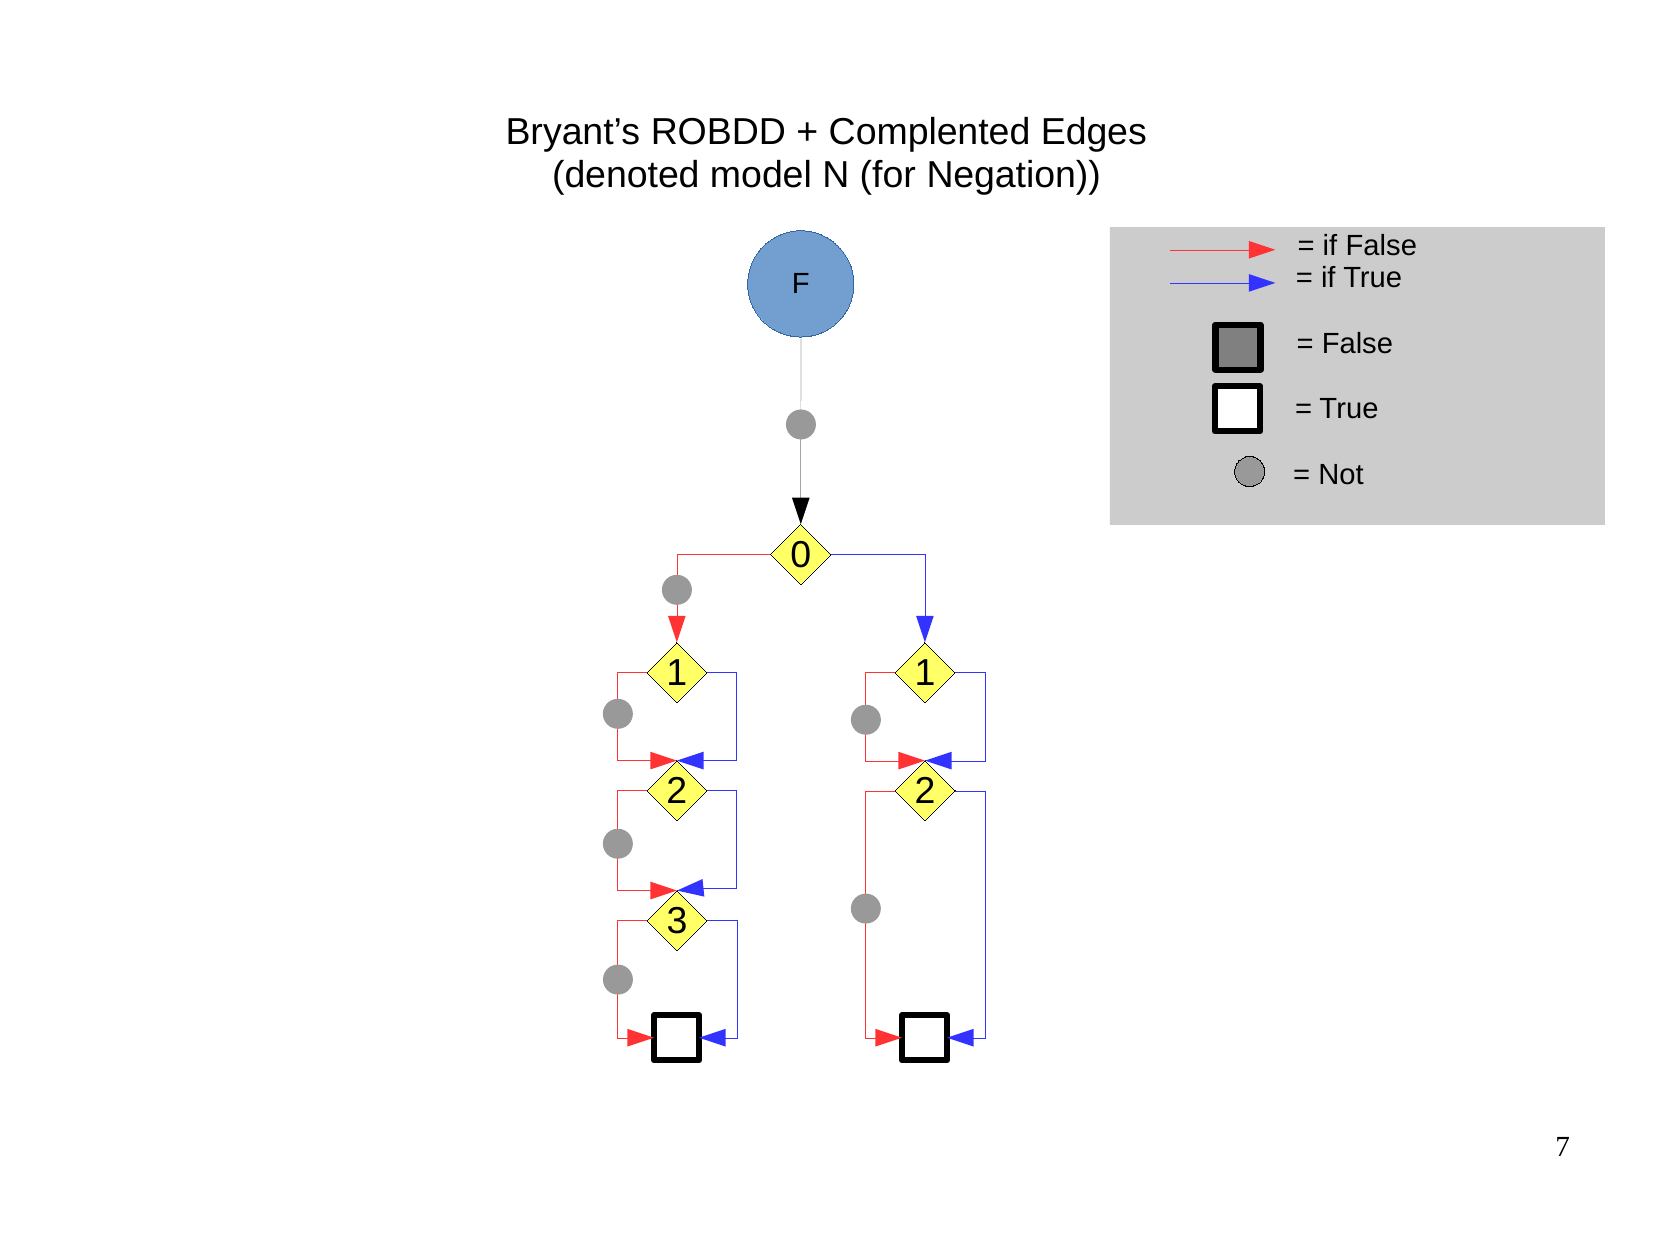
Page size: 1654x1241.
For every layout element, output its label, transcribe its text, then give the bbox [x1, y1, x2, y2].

text_box 0 [770, 524, 831, 585]
text_box [602, 698, 633, 729]
text_box F [747, 257, 854, 338]
text_box [785, 409, 816, 440]
text_box [602, 828, 633, 859]
text_box 3 [647, 891, 707, 951]
text_box [1215, 324, 1261, 370]
text_box = if False = if True = False = True = Not [1109, 227, 1605, 525]
text_box [1215, 386, 1261, 432]
text_box [653, 1015, 699, 1061]
text_box 2 [895, 761, 956, 821]
text_box [901, 1015, 947, 1061]
text_box [850, 893, 881, 924]
text_box 1 [647, 642, 707, 703]
title Bryant’s ROBDD + Complented Edges (denoted model N (for Negation)) [82, 49, 1571, 257]
text_box [850, 704, 881, 735]
text_box [1234, 456, 1265, 487]
text_box [602, 964, 633, 995]
text_box [661, 574, 692, 605]
text_box 2 [647, 760, 707, 821]
text_box 1 [895, 642, 955, 703]
